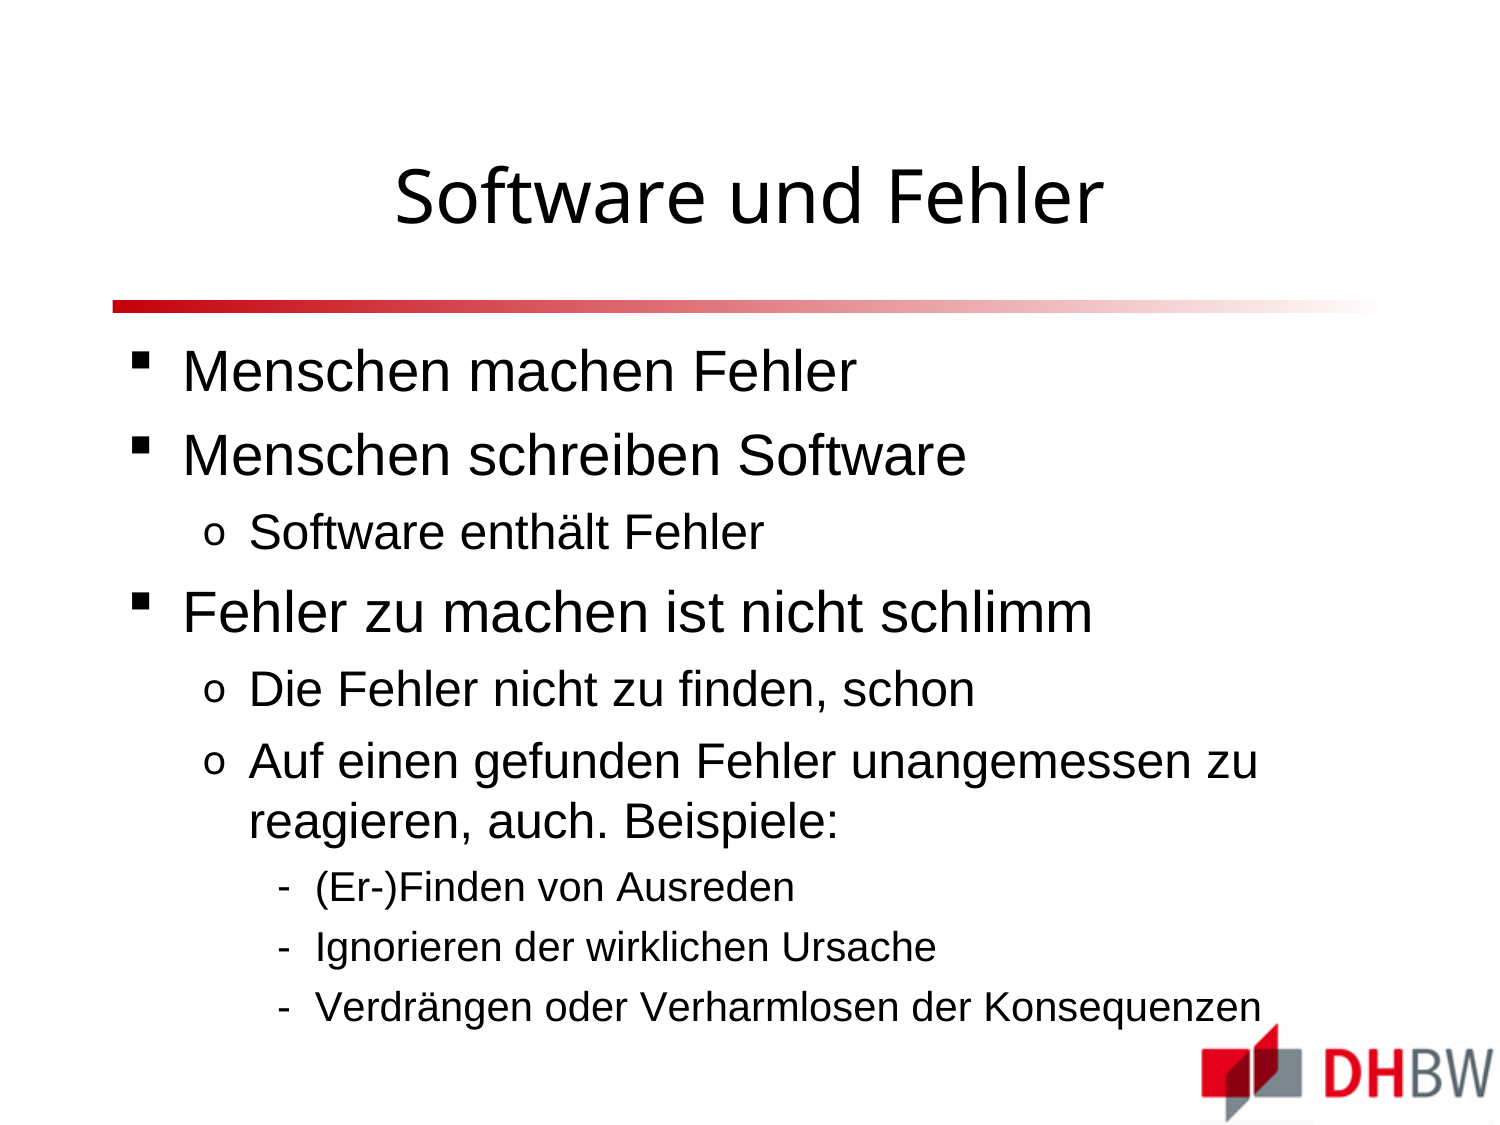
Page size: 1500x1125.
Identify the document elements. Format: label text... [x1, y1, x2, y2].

list Menschen machen Fehler Menschen schreiben Software Software enthält Fehler Fehler zu machen ist nicht schlimm Die Fehler nicht zu finden, schon Auf einen gefunden Fehler unangemessen zu reagieren, auch. Beispiele: (Er-)Finden von Ausreden Ignorieren der wirklichen Ursache Verdrängen oder Verharmlosen der Konsequenzen [112, 324, 1388, 1051]
picture [1200, 1021, 1495, 1125]
title Software und Fehler [112, 99, 1388, 288]
